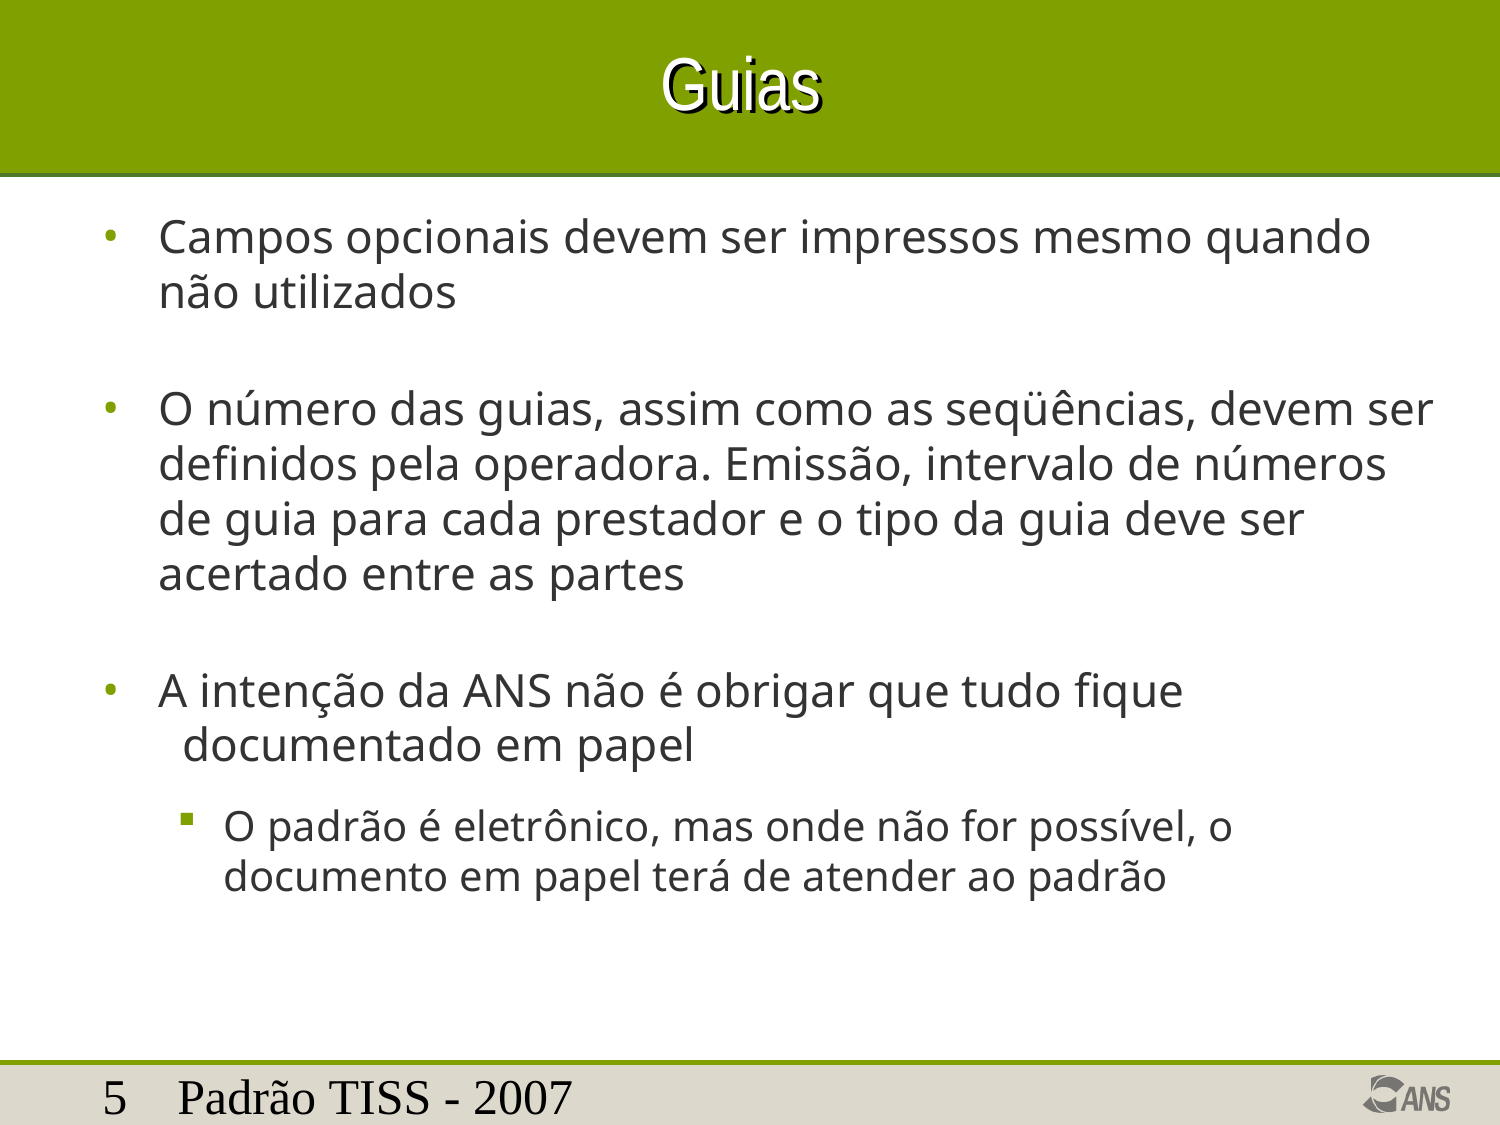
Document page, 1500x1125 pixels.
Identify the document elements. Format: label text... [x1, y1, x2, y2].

picture [1362, 1075, 1450, 1113]
title Guias [24, 10, 1475, 161]
list Campos opcionais devem ser impressos mesmo quando não utilizados O número das guias, assim como as seqüências, devem ser definidos pela operadora. Emissão, intervalo de números de guia para cada prestador e o tipo da guia deve ser acertado entre as partes A intenção da ANS não é obrigar que tudo fique documentado em papel O padrão é eletrônico, mas onde não for possível, o documento em papel terá de atender ao padrão [87, 200, 1450, 1000]
